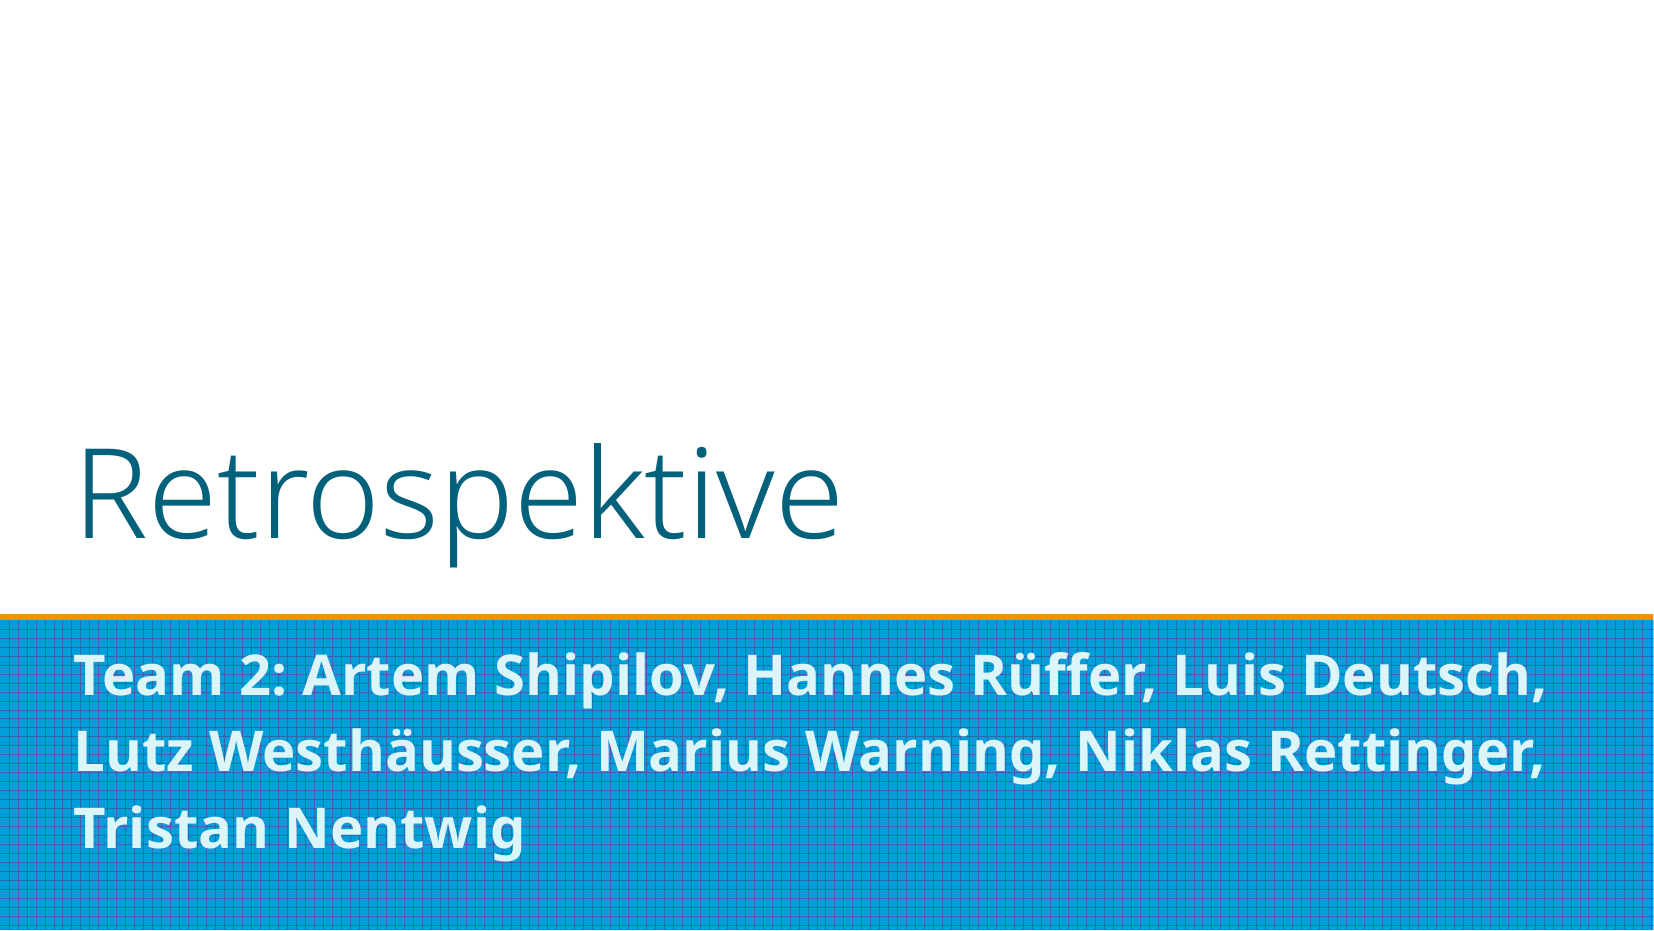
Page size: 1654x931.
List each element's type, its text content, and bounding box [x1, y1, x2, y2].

title Retrospektive [73, 44, 1551, 576]
subtitle Team 2: Artem Shipilov, Hannes Rüffer, Luis Deutsch, Lutz Westhäusser, Marius Warning, Niklas Rettinger, Tristan Nentwig [73, 634, 1551, 847]
